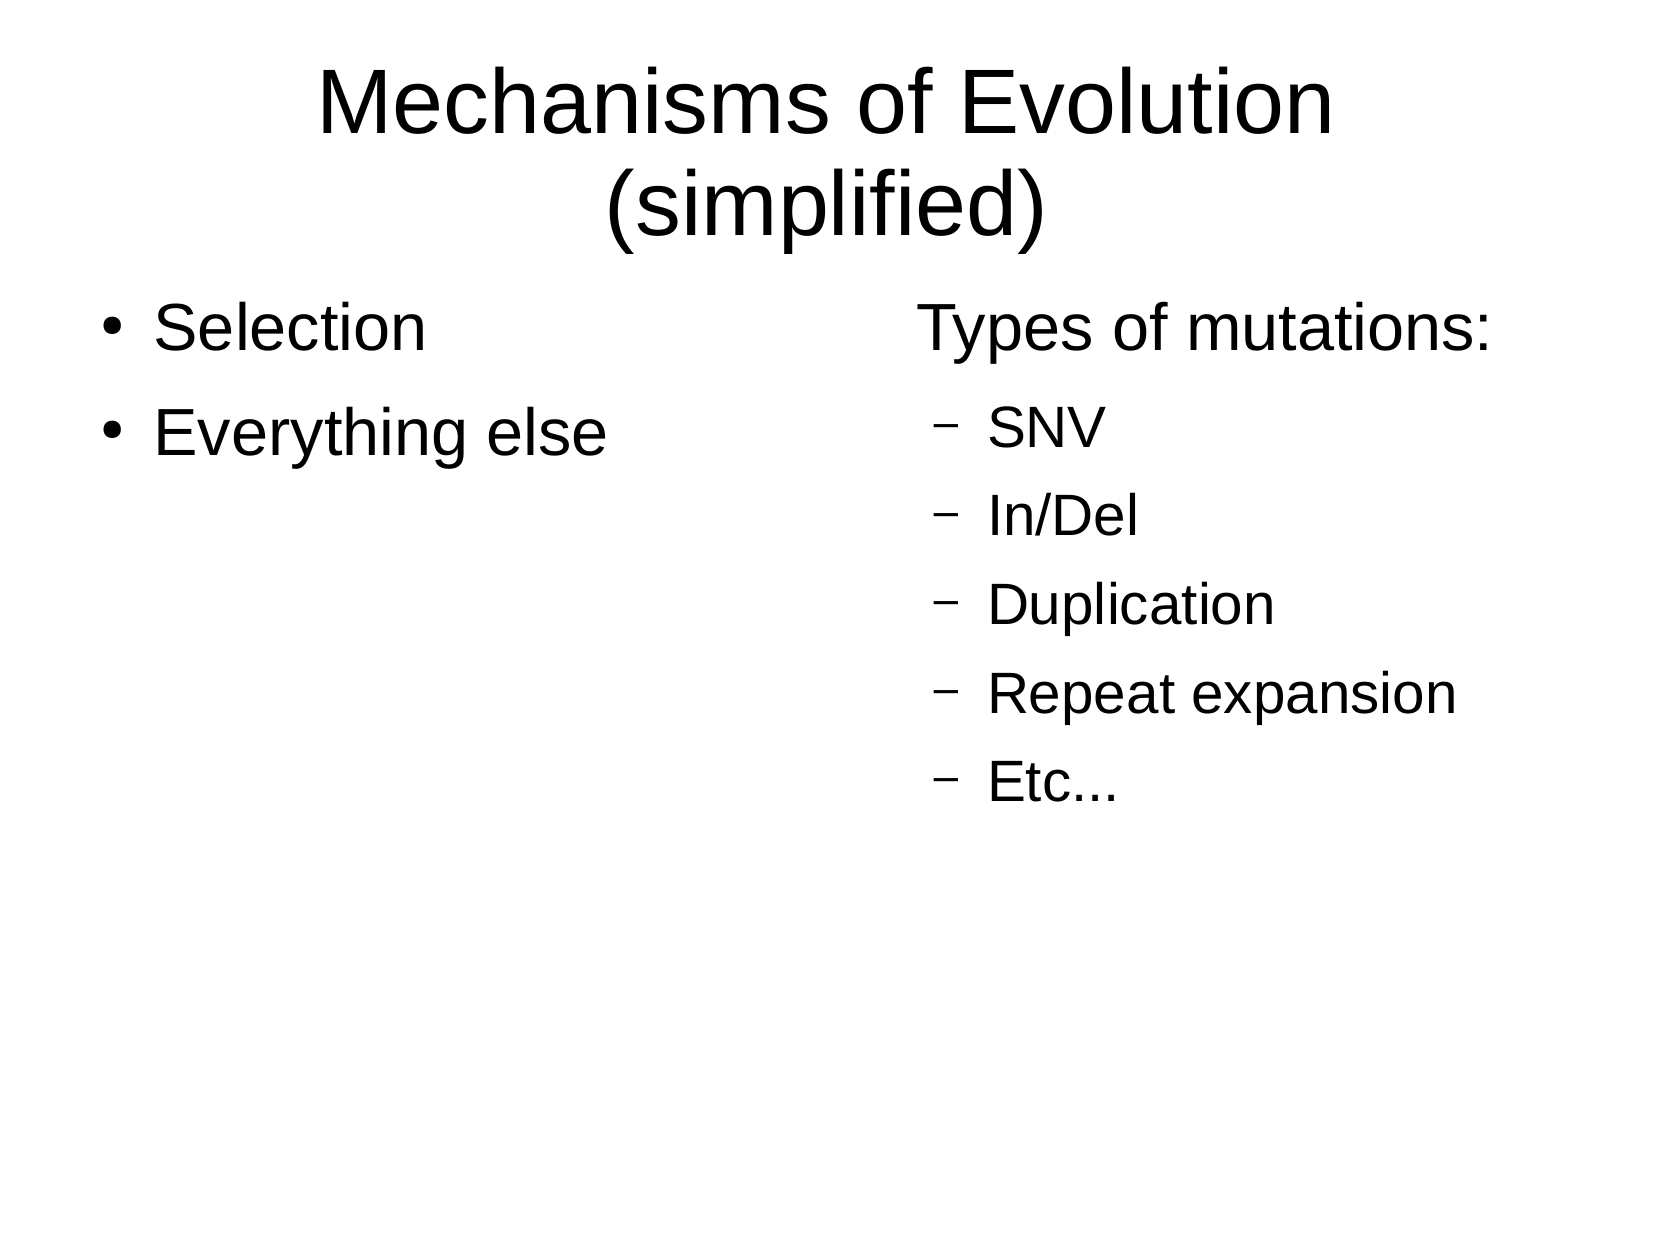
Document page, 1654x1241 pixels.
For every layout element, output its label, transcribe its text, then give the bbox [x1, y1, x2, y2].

list Types of mutations: SNV In/Del Duplication Repeat expansion Etc... [845, 290, 1572, 1010]
title Mechanisms of Evolution (simplified) [82, 49, 1571, 257]
list Selection Everything else [82, 290, 809, 1010]
